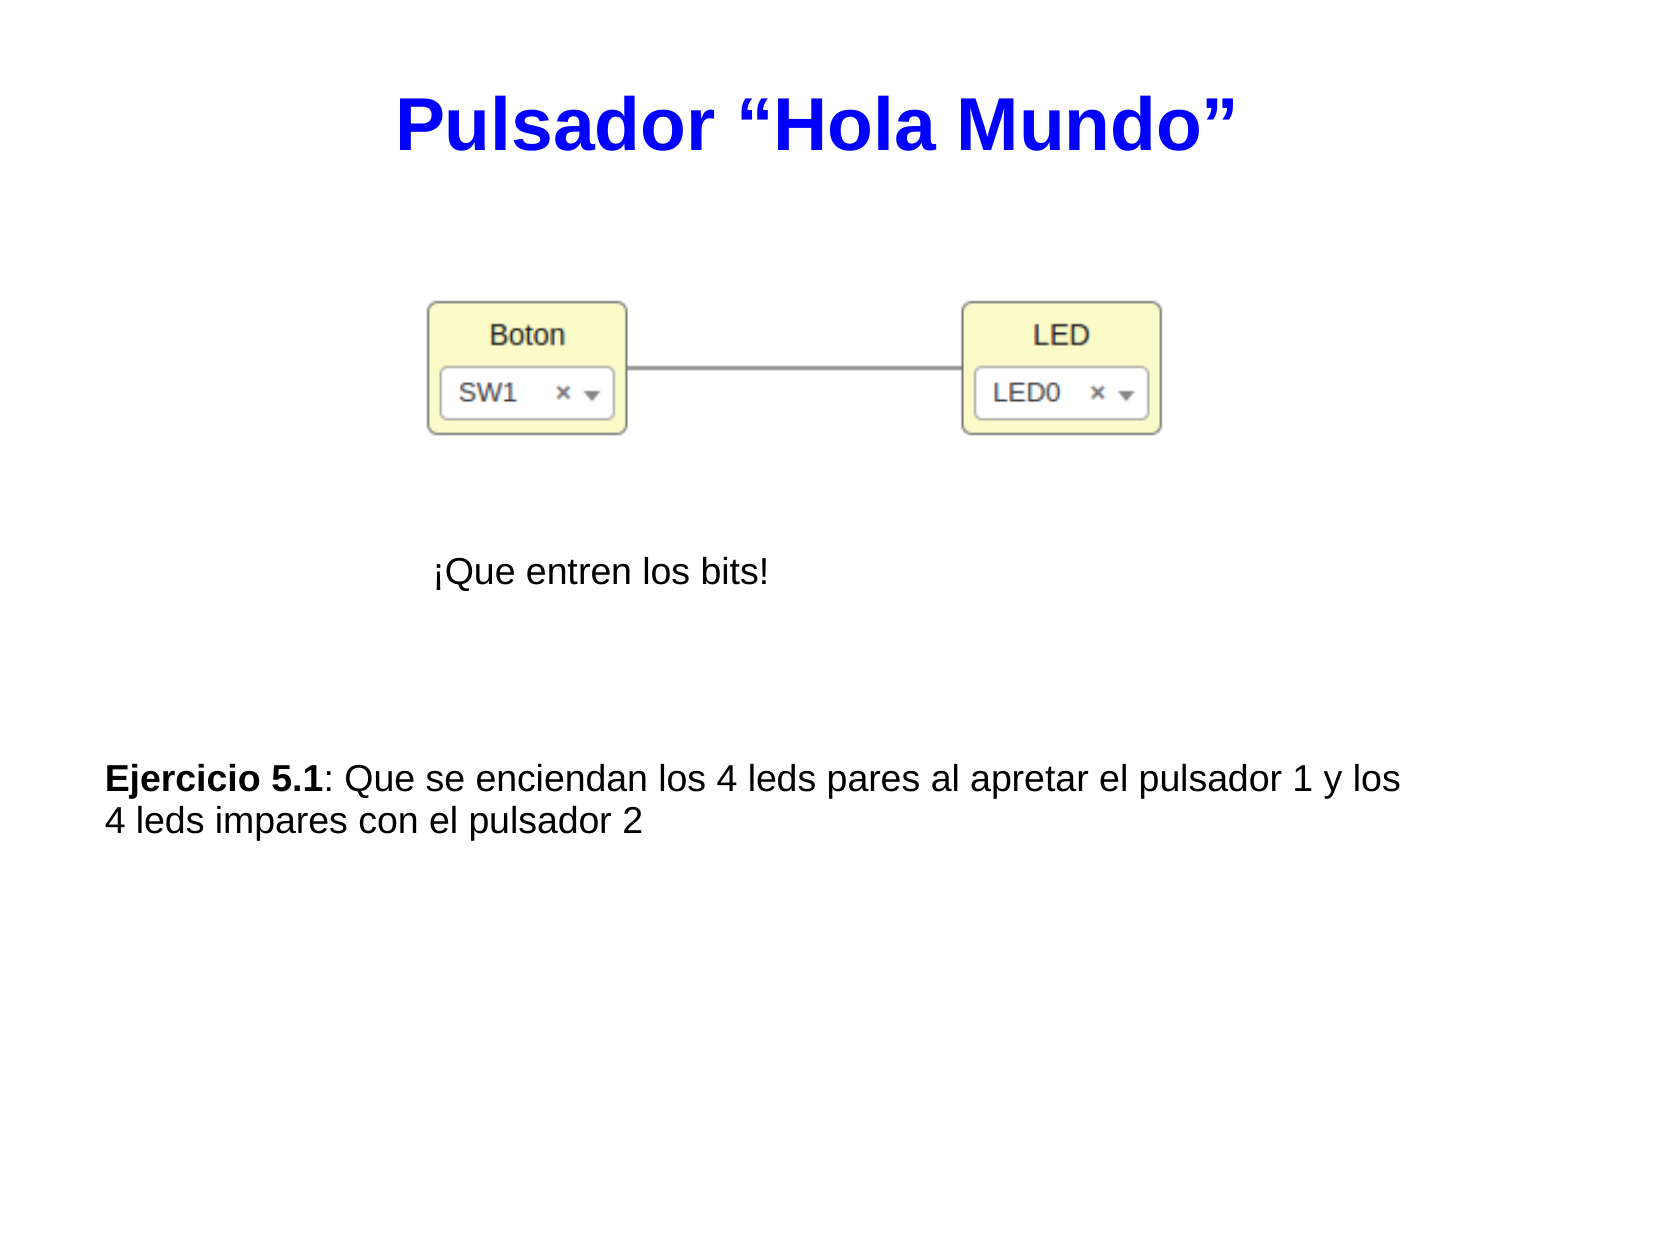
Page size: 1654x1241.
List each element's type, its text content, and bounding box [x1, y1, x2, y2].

text_box Pulsador “Hola Mundo” [90, 75, 1546, 174]
text_box Ejercicio 5.1: Que se enciendan los 4 leds pares al apretar el pulsador 1 y los 4 leds impares con el pulsador 2 [90, 750, 1427, 849]
text_box ¡Que entren los bits! [417, 543, 785, 601]
picture [413, 287, 1177, 446]
